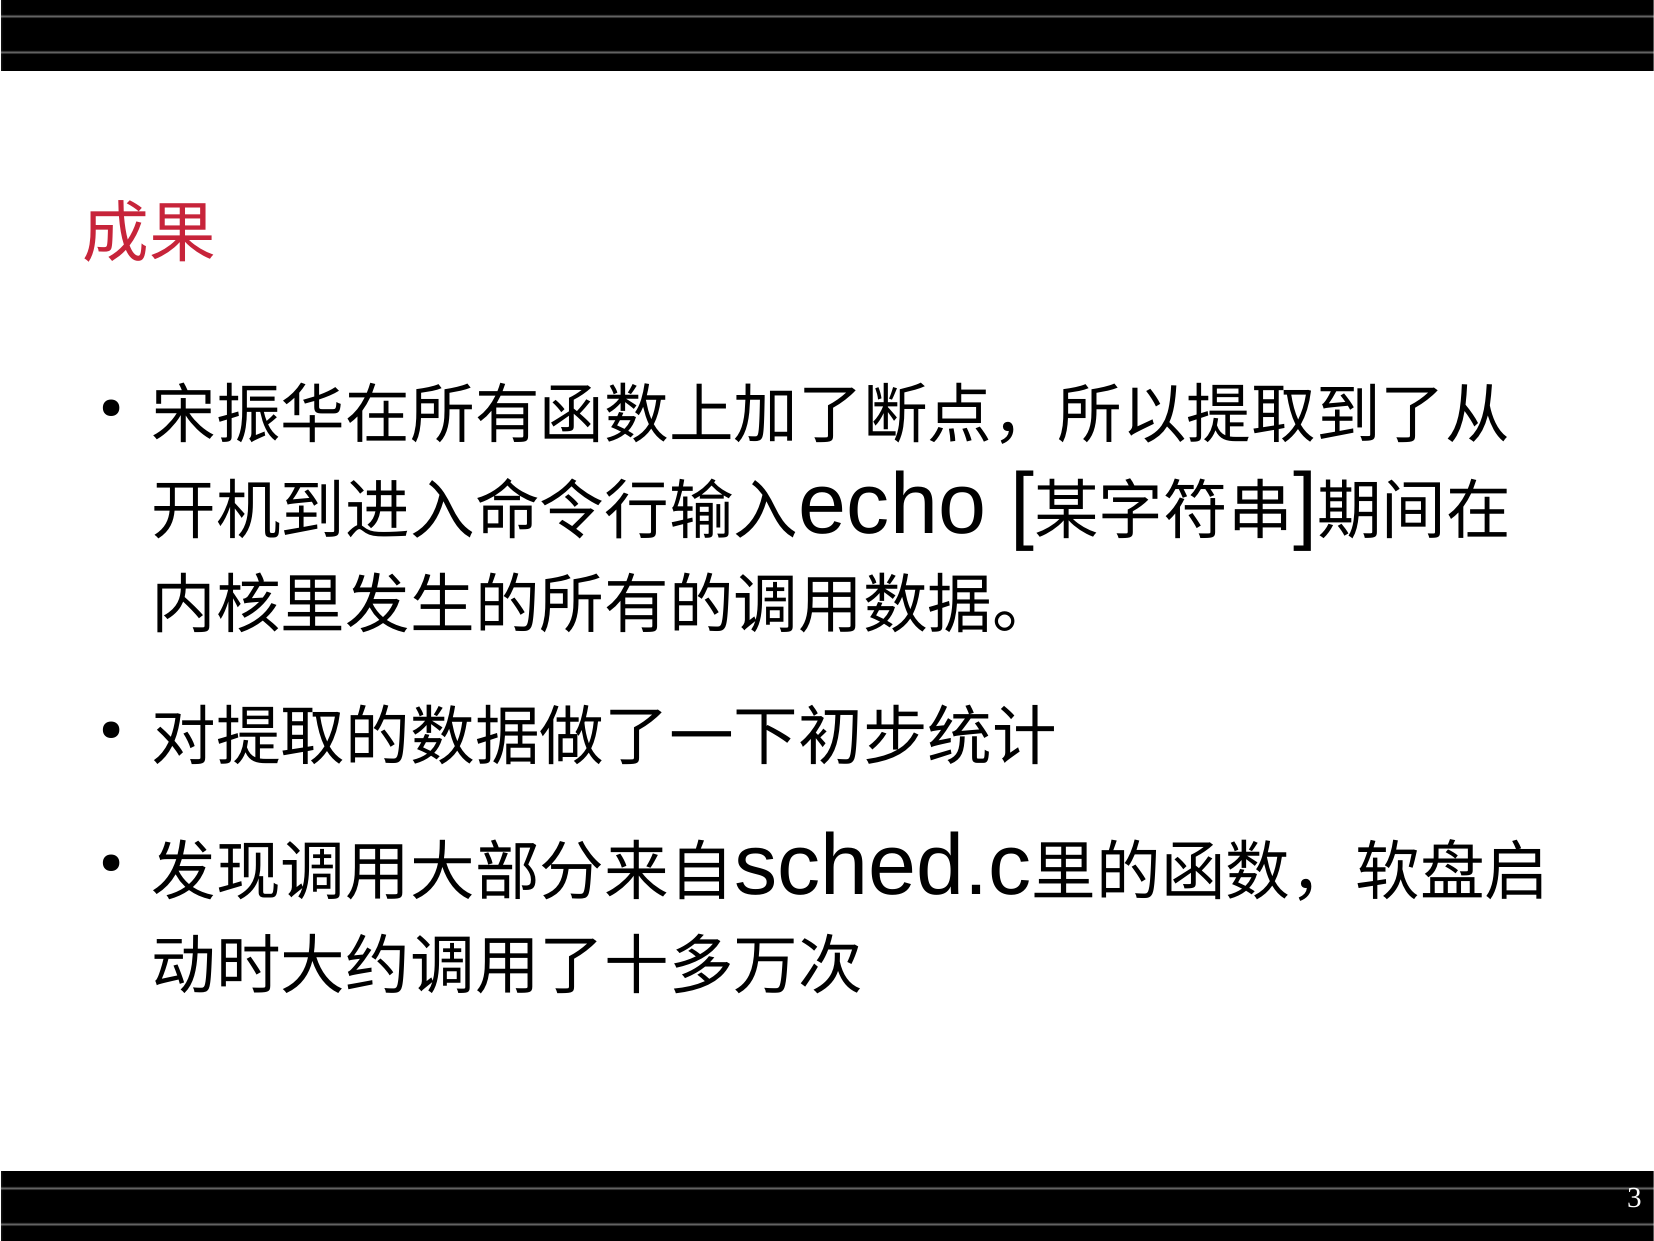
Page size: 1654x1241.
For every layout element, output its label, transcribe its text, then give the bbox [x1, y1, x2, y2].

picture [1, 1171, 1654, 1241]
title 成果 [82, 123, 1571, 331]
list 宋振华在所有函数上加了断点，所以提取到了从开机到进入命令行输入echo [某字符串]期间在内核里发生的所有的调用数据。 对提取的数据做了一下初步统计 发现调用大部分来自sched.c里的函数，软盘启动时大约调用了十多万次 [82, 362, 1571, 1010]
picture [1, 0, 1654, 71]
